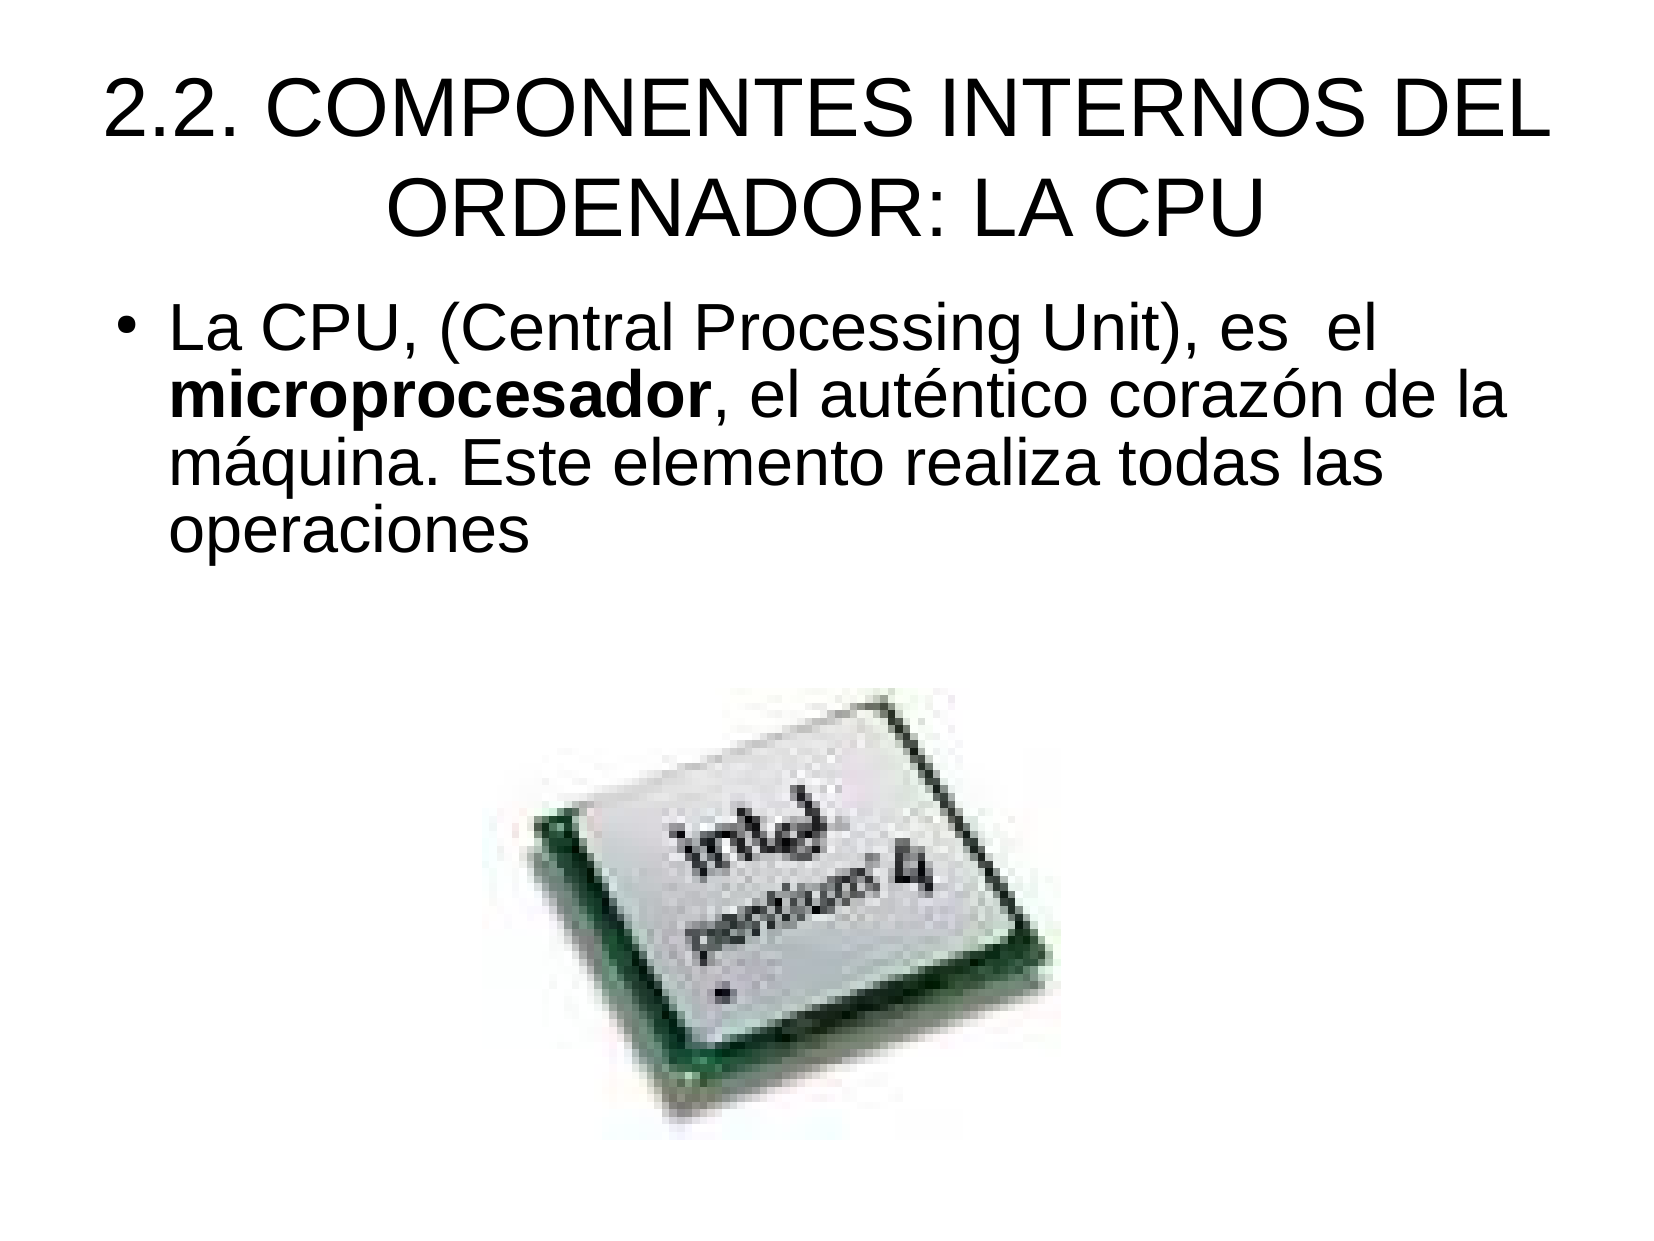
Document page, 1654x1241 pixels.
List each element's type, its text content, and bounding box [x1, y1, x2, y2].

list La CPU, (Central Processing Unit), es el microprocesador, el auténtico corazón de la máquina. Este elemento realiza todas las operaciones [82, 289, 1571, 648]
picture [482, 688, 1061, 1140]
title 2.2. COMPONENTES INTERNOS DEL ORDENADOR: LA CPU [82, 34, 1571, 272]
